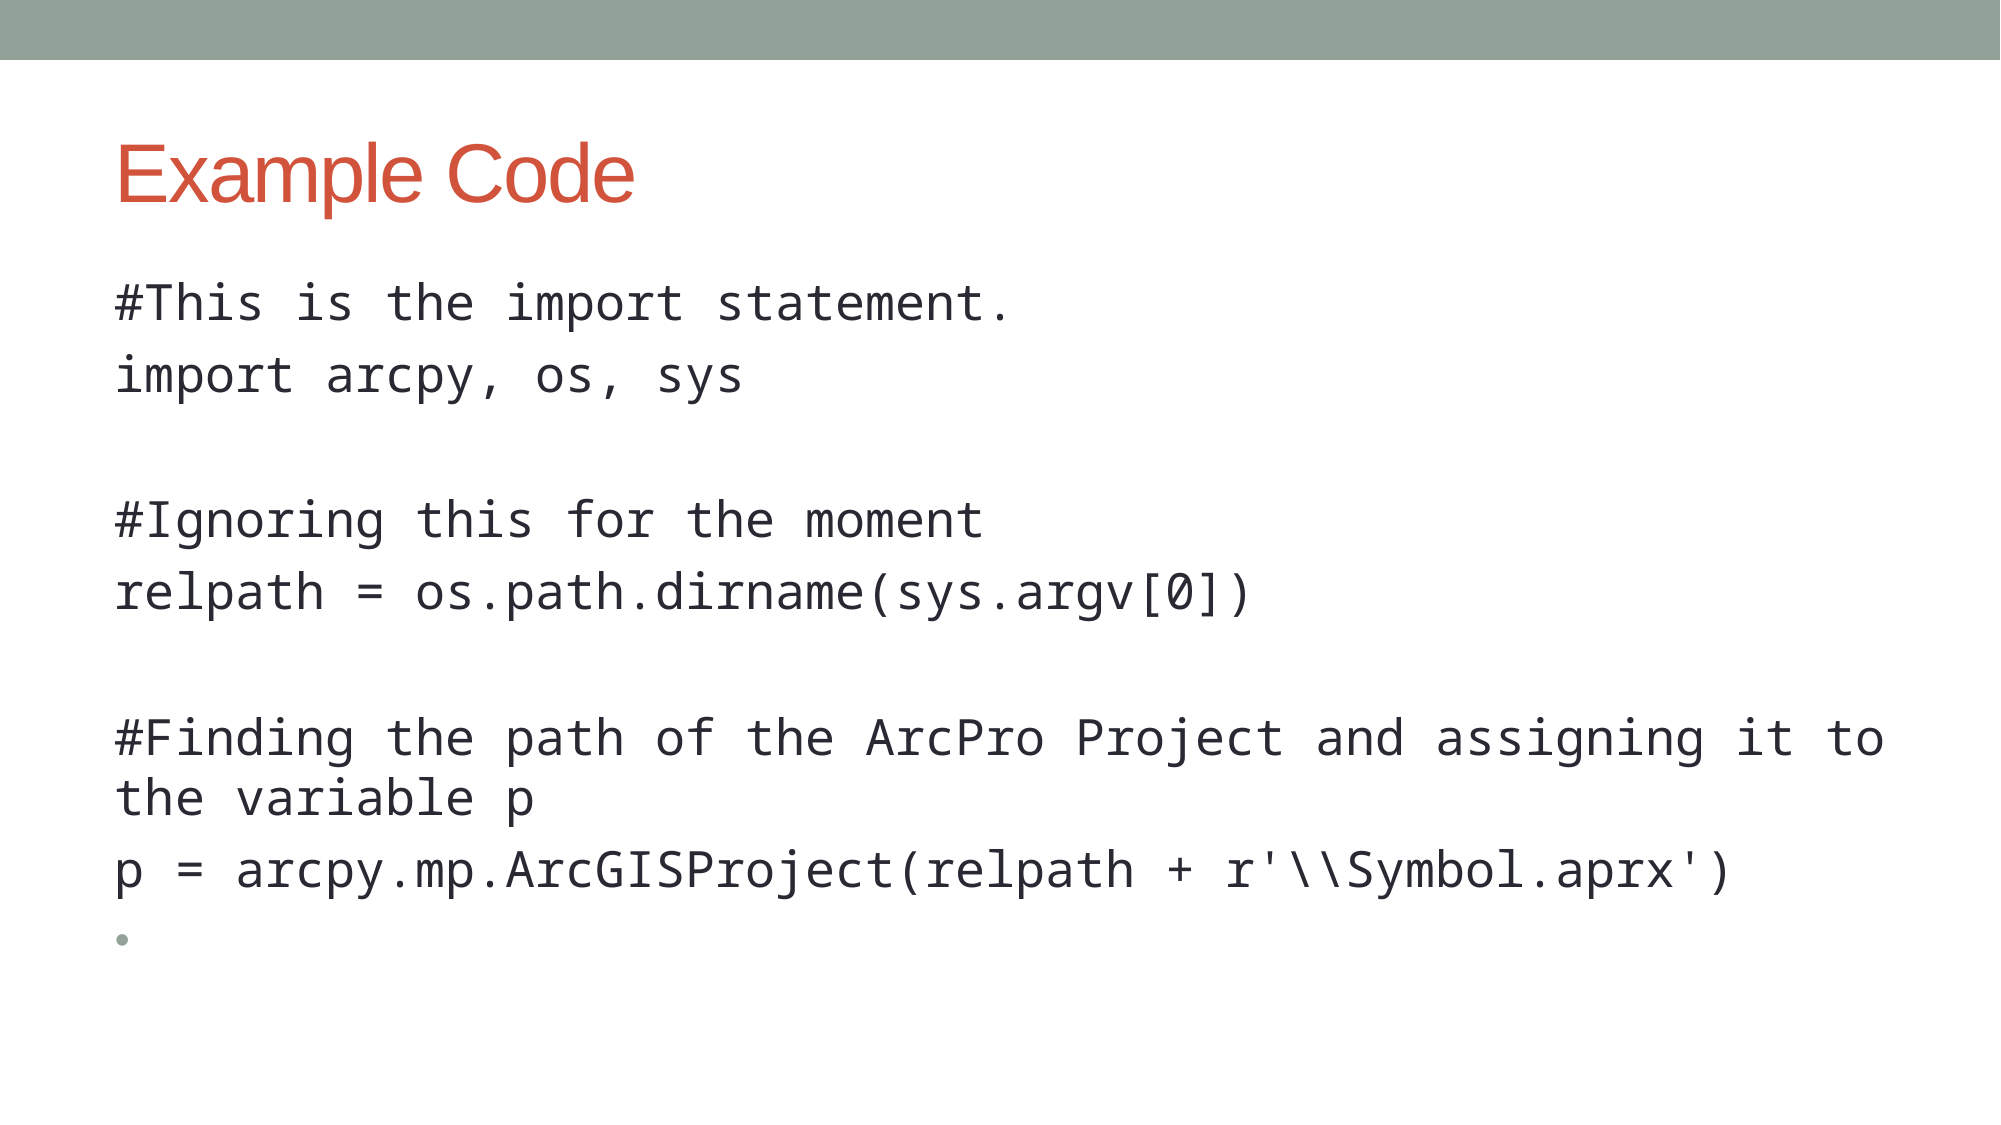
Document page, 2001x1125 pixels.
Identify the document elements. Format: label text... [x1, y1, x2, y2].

list #This is the import statement. import arcpy, os, sys #Ignoring this for the moment relpath = os.path.dirname(sys.argv[0]) #Finding the path of the ArcPro Project and assigning it to the variable p p = arcpy.mp.ArcGISProject(relpath + r'\\Symbol.aprx') [99, 262, 1900, 1063]
title Example Code [99, 87, 1900, 251]
